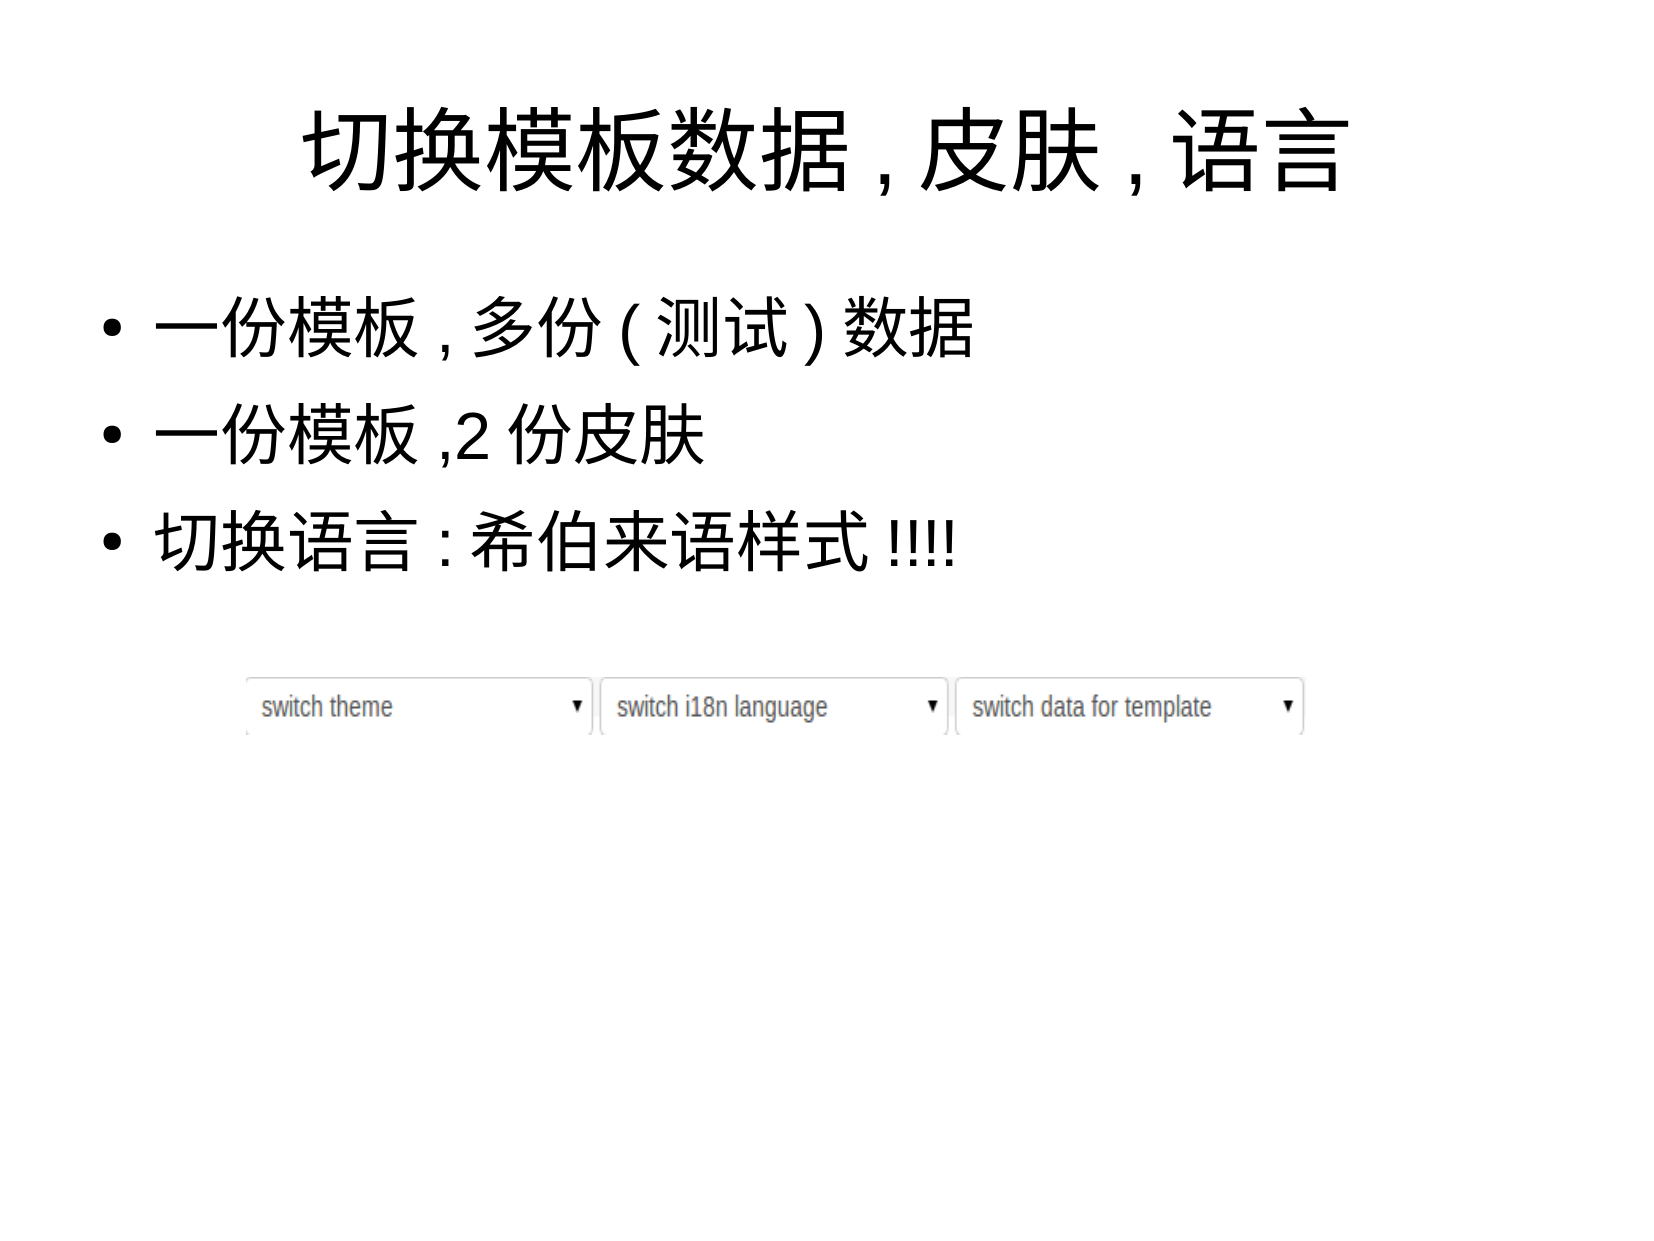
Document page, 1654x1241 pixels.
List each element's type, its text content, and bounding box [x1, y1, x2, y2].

title 切换模板数据,皮肤,语言 [82, 49, 1571, 257]
list 一份模板,多份(测试)数据 一份模板,2份皮肤 切换语言:希伯来语样式!!!! [82, 290, 1538, 1010]
picture [246, 677, 1306, 736]
